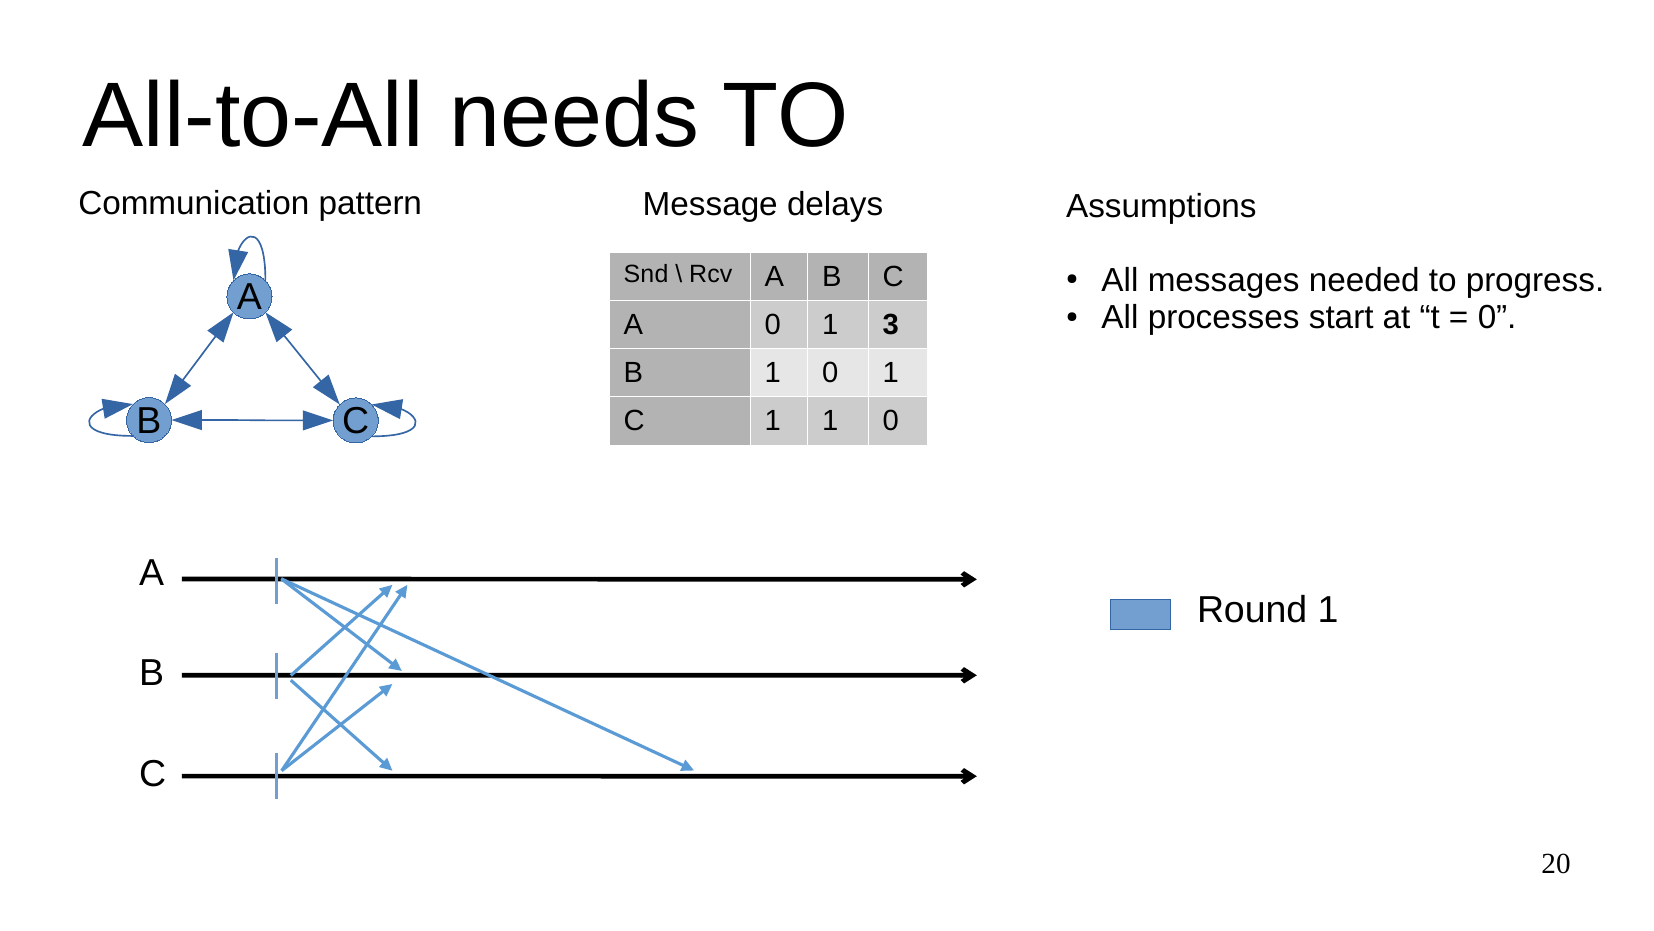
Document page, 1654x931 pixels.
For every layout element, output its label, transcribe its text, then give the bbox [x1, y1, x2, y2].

table_cell 1 [751, 349, 807, 396]
table_cell 1 [808, 397, 868, 445]
text_box C [333, 397, 379, 443]
table_cell A [610, 301, 750, 348]
text_box Assumptions All messages needed to progress. All processes start at “t = 0”. [1051, 180, 1621, 344]
table_cell 3 [869, 301, 927, 348]
text_box Message delays [627, 178, 910, 235]
table_cell 0 [808, 349, 868, 396]
table_header Snd \ Rcv [610, 253, 750, 300]
text_box C [124, 744, 182, 802]
table_cell 0 [869, 397, 927, 445]
table_cell 1 [808, 301, 868, 348]
text_box Communication pattern [63, 177, 481, 229]
text_box B [124, 644, 180, 702]
table_cell 0 [751, 301, 807, 348]
title All-to-All needs TO [82, 37, 1571, 193]
table_cell B [610, 349, 750, 396]
table_header B [808, 253, 868, 300]
table_cell C [610, 397, 750, 445]
text_box A [124, 543, 179, 601]
text_box [1110, 599, 1171, 630]
text_box Round 1 [1182, 581, 1354, 639]
table_cell 1 [751, 397, 807, 445]
text_box B [126, 397, 172, 443]
table_cell 1 [869, 349, 927, 396]
table_header A [751, 253, 807, 300]
table_header C [869, 253, 927, 300]
text_box A [226, 273, 273, 319]
